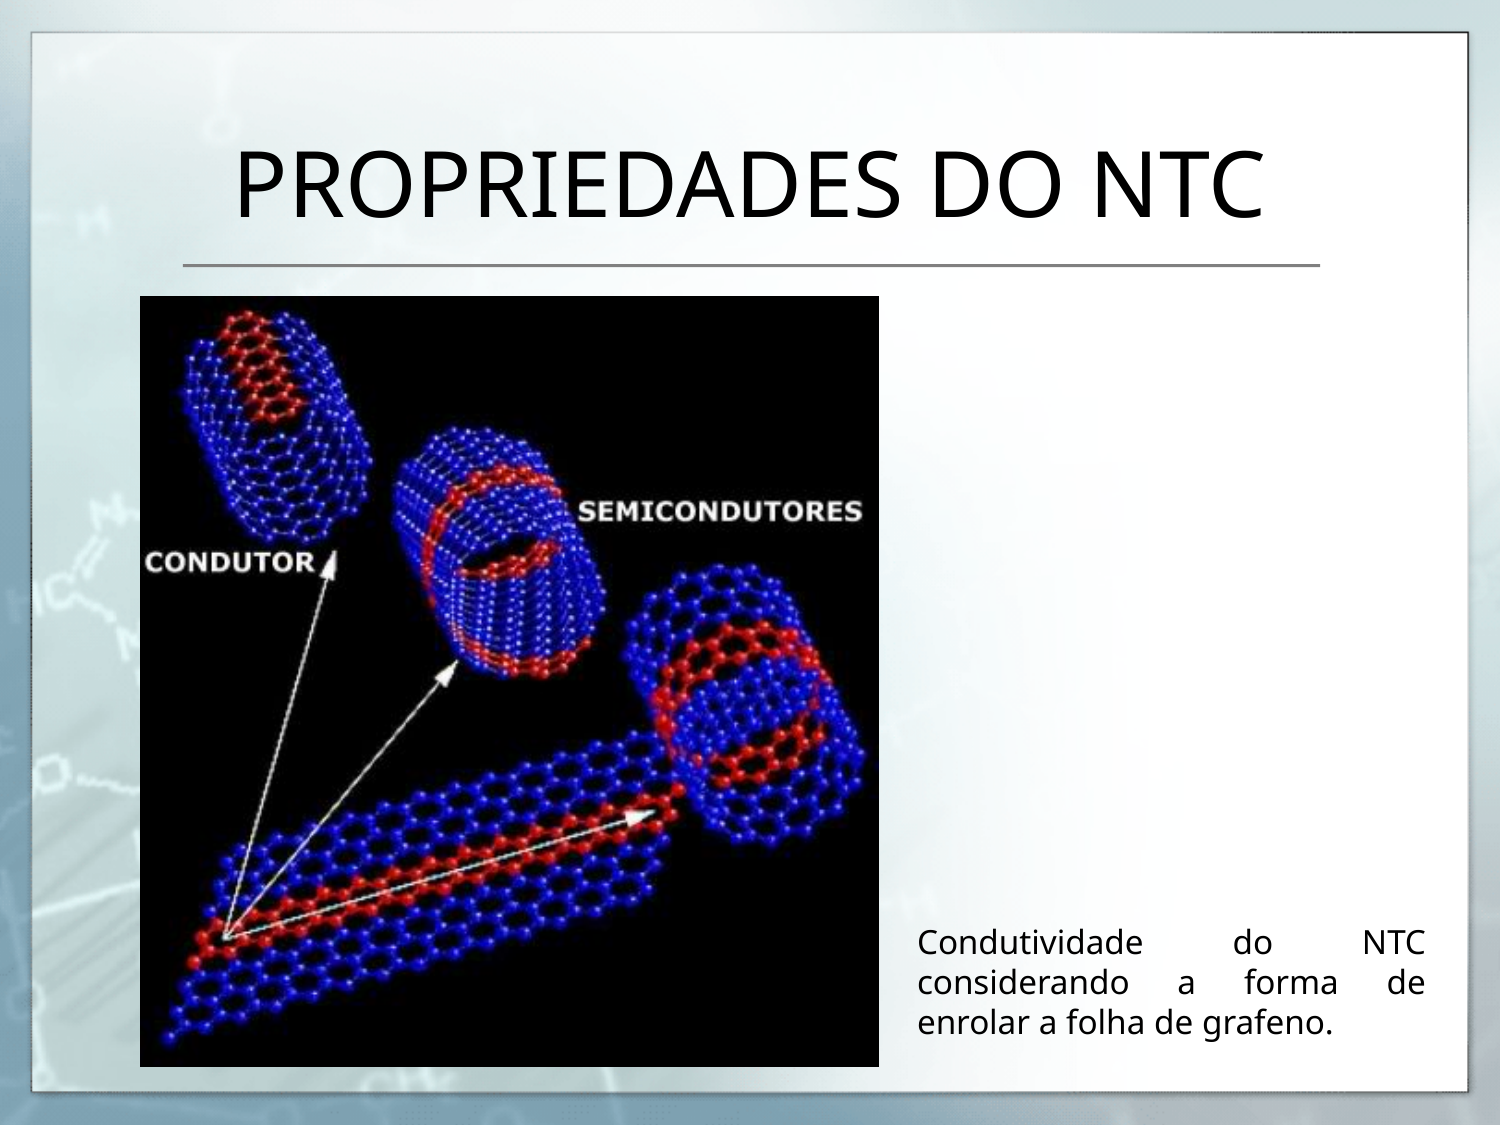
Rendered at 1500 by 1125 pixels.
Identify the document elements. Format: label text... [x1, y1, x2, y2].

text_box Condutividade do NTC considerando a forma de enrolar a folha de grafeno. [902, 913, 1442, 1049]
picture [0, 0, 1500, 1125]
text_box PROPRIEDADES DO NTC [62, 93, 1438, 269]
